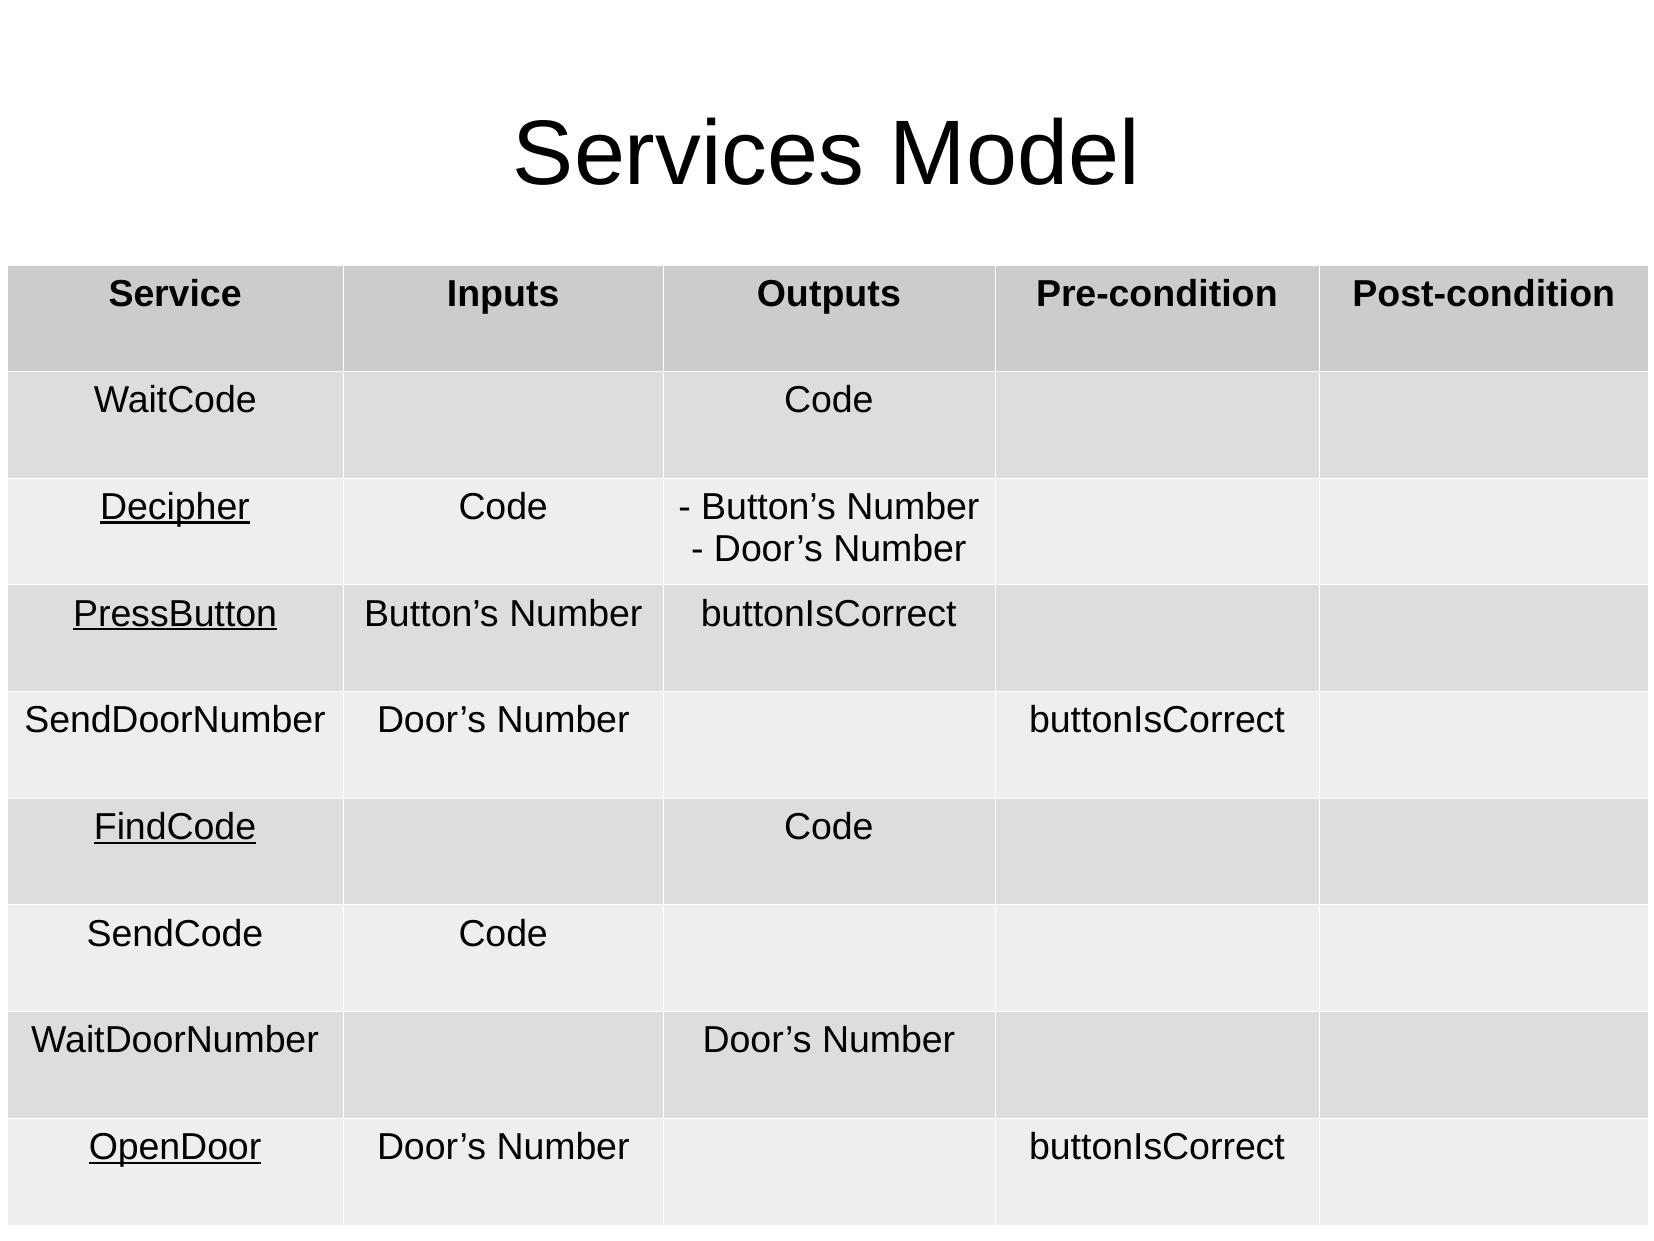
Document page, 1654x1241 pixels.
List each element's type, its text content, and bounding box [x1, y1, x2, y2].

table_cell [664, 692, 995, 798]
table_cell [996, 585, 1319, 691]
table_cell [1320, 799, 1648, 904]
table_header Pre-condition [996, 266, 1319, 371]
table_header Post-condition [1320, 266, 1648, 371]
table_cell WaitDoorNumber [8, 1012, 343, 1118]
table_cell [1320, 1119, 1648, 1225]
table_cell Decipher [8, 479, 343, 584]
table_cell [996, 479, 1319, 584]
table_cell buttonIsCorrect [996, 1119, 1319, 1225]
table_header Service [8, 266, 343, 371]
table_cell buttonIsCorrect [996, 692, 1319, 798]
table_cell buttonIsCorrect [664, 585, 995, 691]
table_cell [1320, 905, 1648, 1011]
table_cell Door’s Number [664, 1012, 995, 1118]
table_cell FindCode [8, 799, 343, 904]
table_cell SendCode [8, 905, 343, 1011]
table_cell Code [344, 479, 663, 584]
table_cell [1320, 479, 1648, 584]
table_cell Door’s Number [344, 692, 663, 798]
table_cell [1320, 585, 1648, 691]
table_header Outputs [664, 266, 995, 371]
table_cell - Button’s Number - Door’s Number [664, 479, 995, 584]
table_cell [344, 1012, 663, 1118]
table_cell WaitCode [8, 372, 343, 478]
table_cell OpenDoor [8, 1119, 343, 1225]
table_cell [996, 905, 1319, 1011]
table_cell [664, 905, 995, 1011]
table_cell [1320, 1012, 1648, 1118]
table_cell PressButton [8, 585, 343, 691]
table_cell Code [664, 799, 995, 904]
table_cell Code [344, 905, 663, 1011]
table_header Inputs [344, 266, 663, 371]
table_cell Button’s Number [344, 585, 663, 691]
table_cell [996, 799, 1319, 904]
table_cell Door’s Number [344, 1119, 663, 1225]
title Services Model [82, 49, 1571, 257]
table_cell [344, 799, 663, 904]
table_cell SendDoorNumber [8, 692, 343, 798]
table_cell [1320, 372, 1648, 478]
table_cell [996, 1012, 1319, 1118]
table_cell [344, 372, 663, 478]
table_cell [664, 1119, 995, 1225]
table_cell [1320, 692, 1648, 798]
table_cell Code [664, 372, 995, 478]
table_cell [996, 372, 1319, 478]
